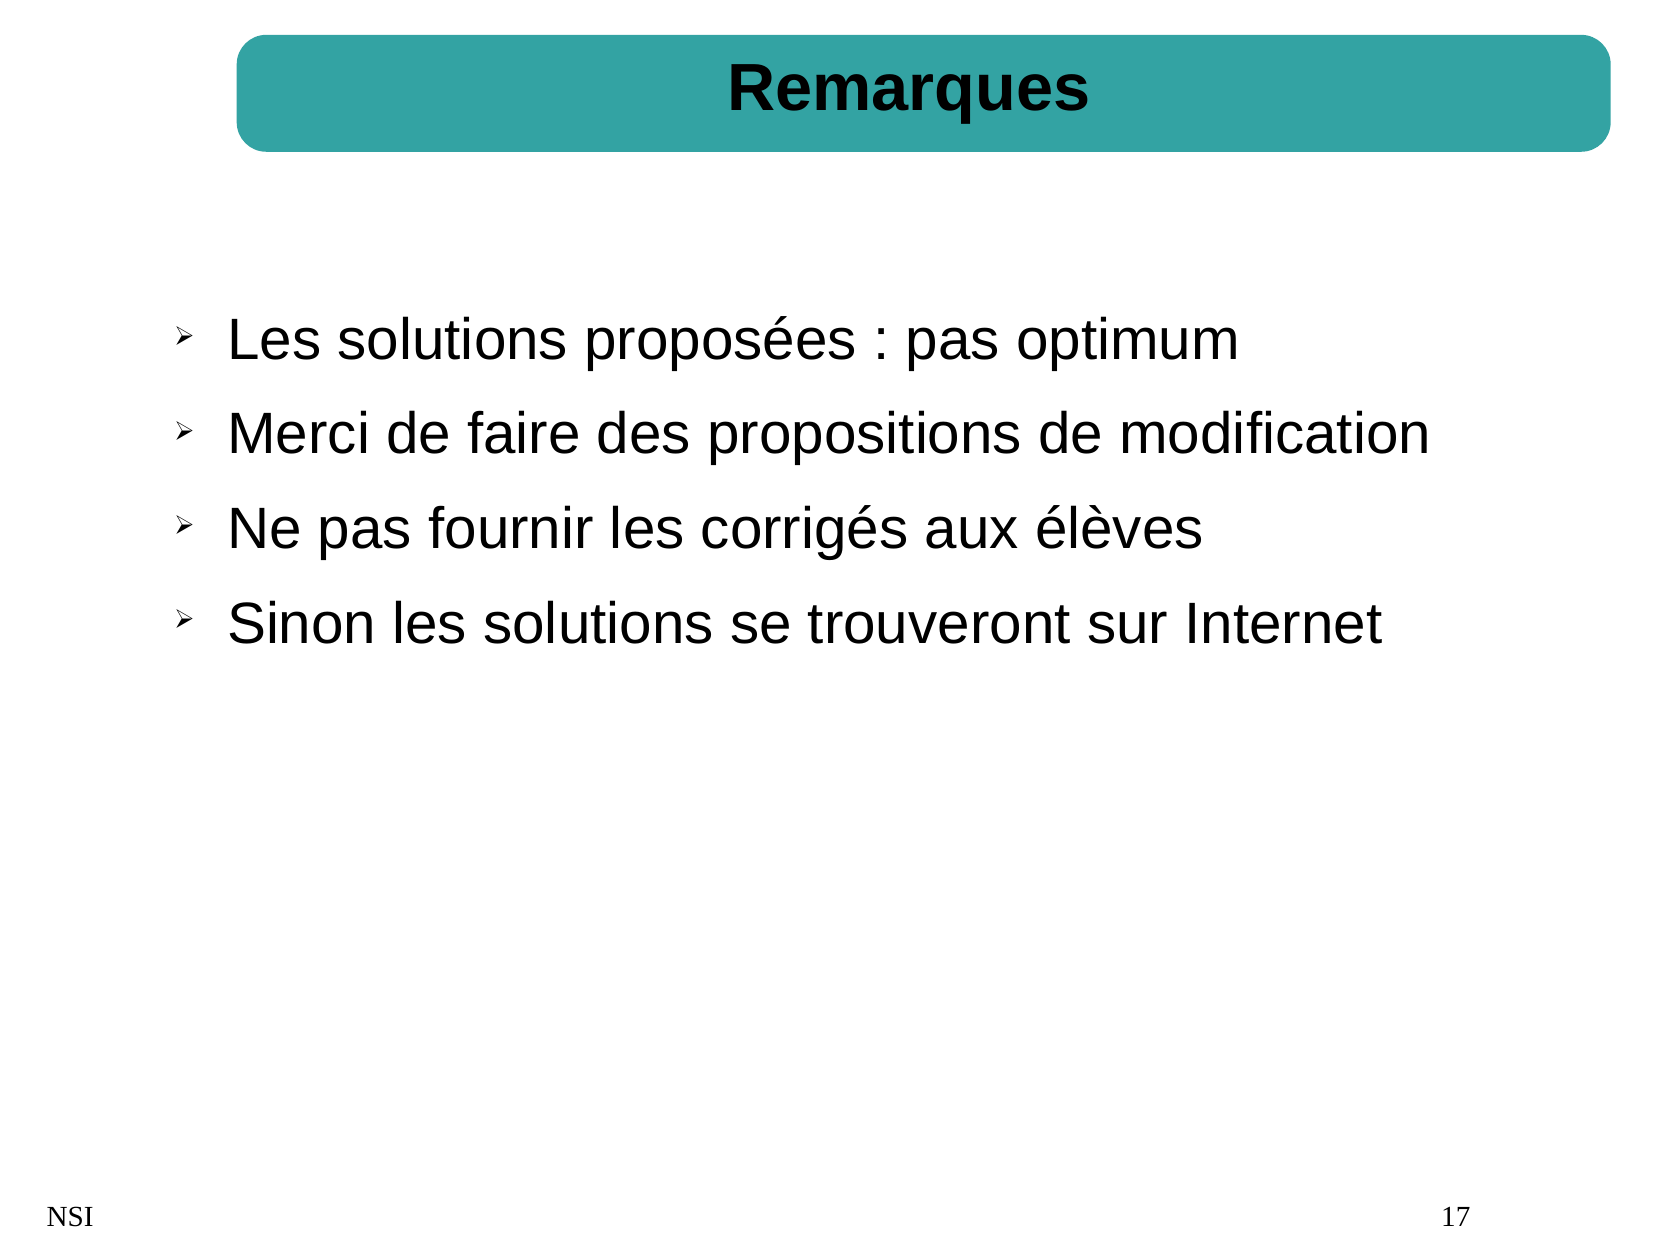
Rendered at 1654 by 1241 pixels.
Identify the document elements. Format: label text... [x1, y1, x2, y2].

list Les solutions proposées : pas optimum Merci de faire des propositions de modification Ne pas fournir les corrigés aux élèves Sinon les solutions se trouveront sur Internet [138, 212, 1596, 1241]
title Remarques [238, 37, 1598, 137]
